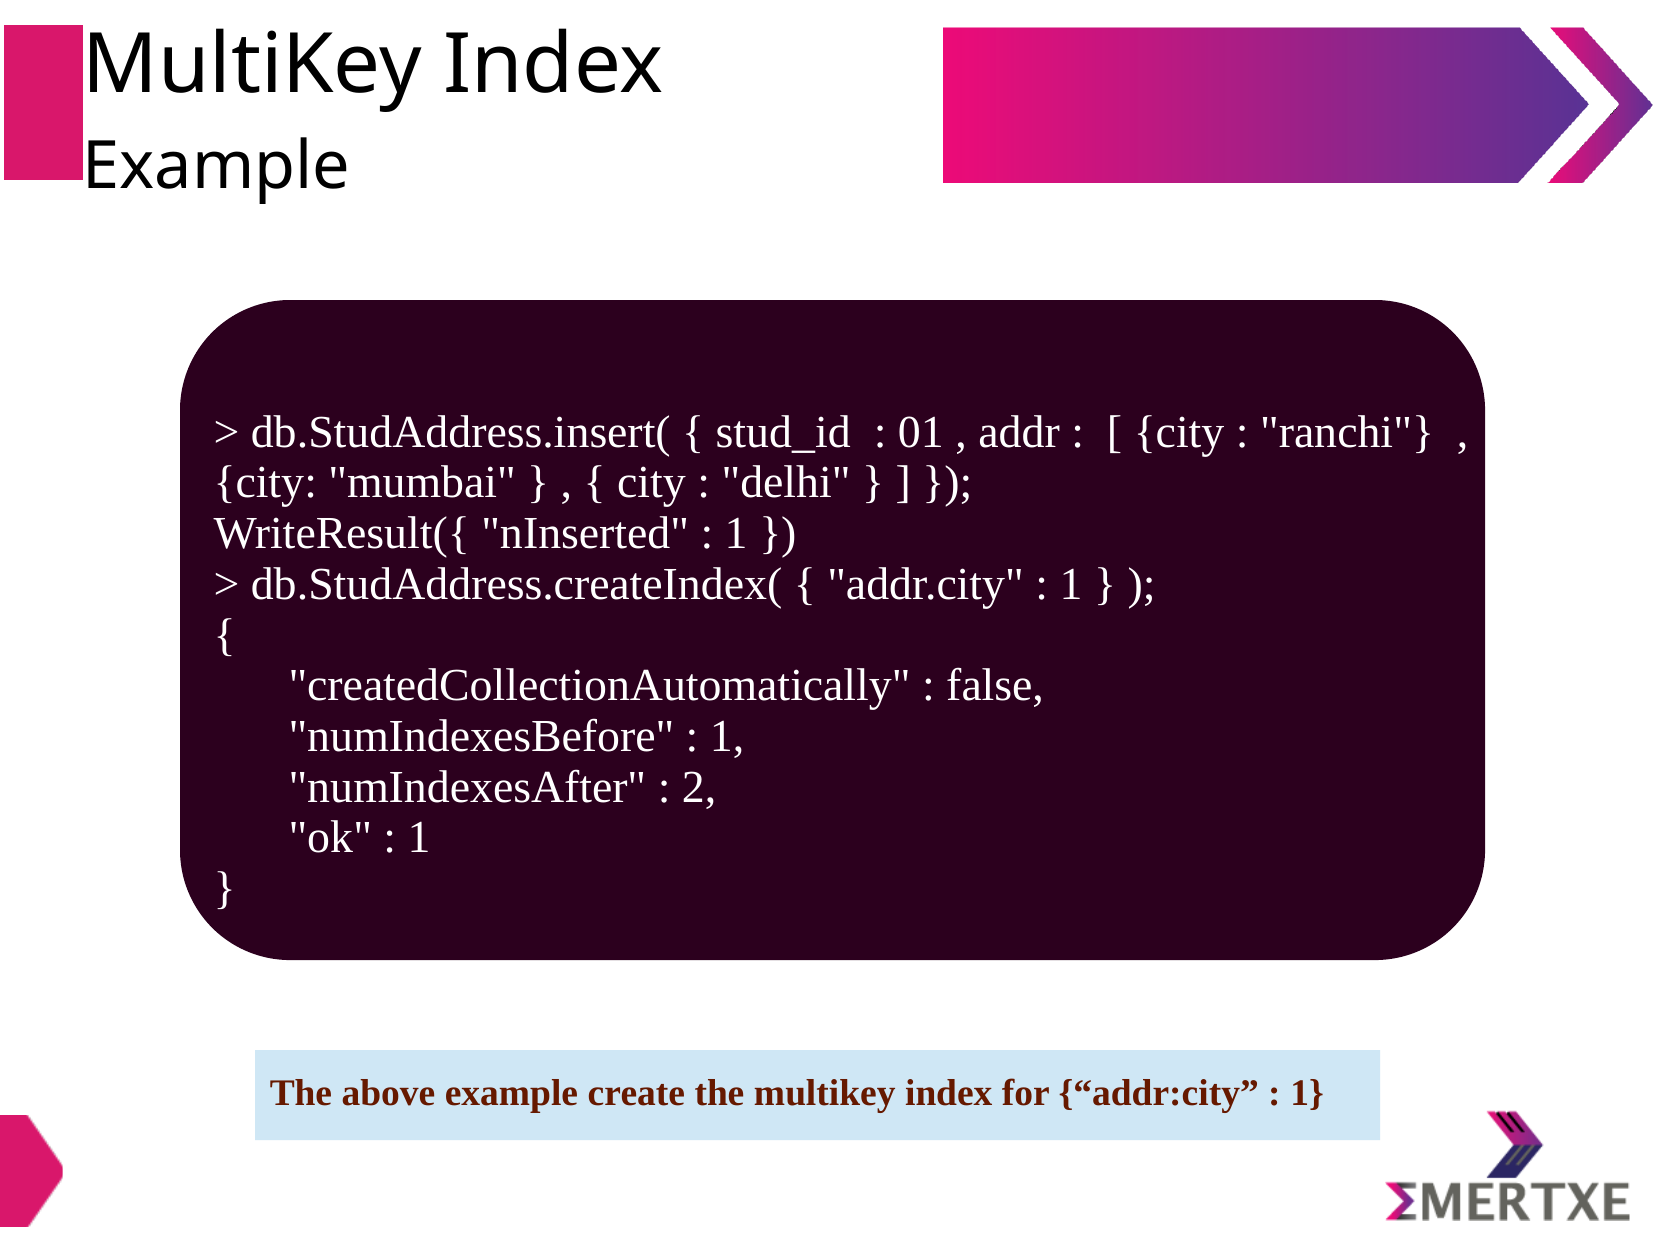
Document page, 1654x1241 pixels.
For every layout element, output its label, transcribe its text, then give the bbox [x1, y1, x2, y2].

text_box [255, 1050, 1381, 1065]
text_box The above example create the multikey index for {“addr:city” : 1} [255, 1065, 1441, 1126]
picture [1571, 27, 1653, 183]
picture [1385, 1107, 1631, 1221]
title MultiKey Index Example [82, 2, 1571, 210]
text_box > db.StudAddress.insert( { stud_id : 01 , addr : [ {city : "ranchi"} , {city: "mumbai" } , { city : "delhi" } ] }); WriteResult({ "nInserted" : 1 }) > db.StudAddress.createIndex( { "addr.city" : 1 } ); { "createdCollectionAutomatically" : false, "numIndexesBefore" : 1, "numIndexesAfter" : 2, "ok" : 1 } [180, 300, 1486, 961]
text_box [255, 1126, 1381, 1141]
